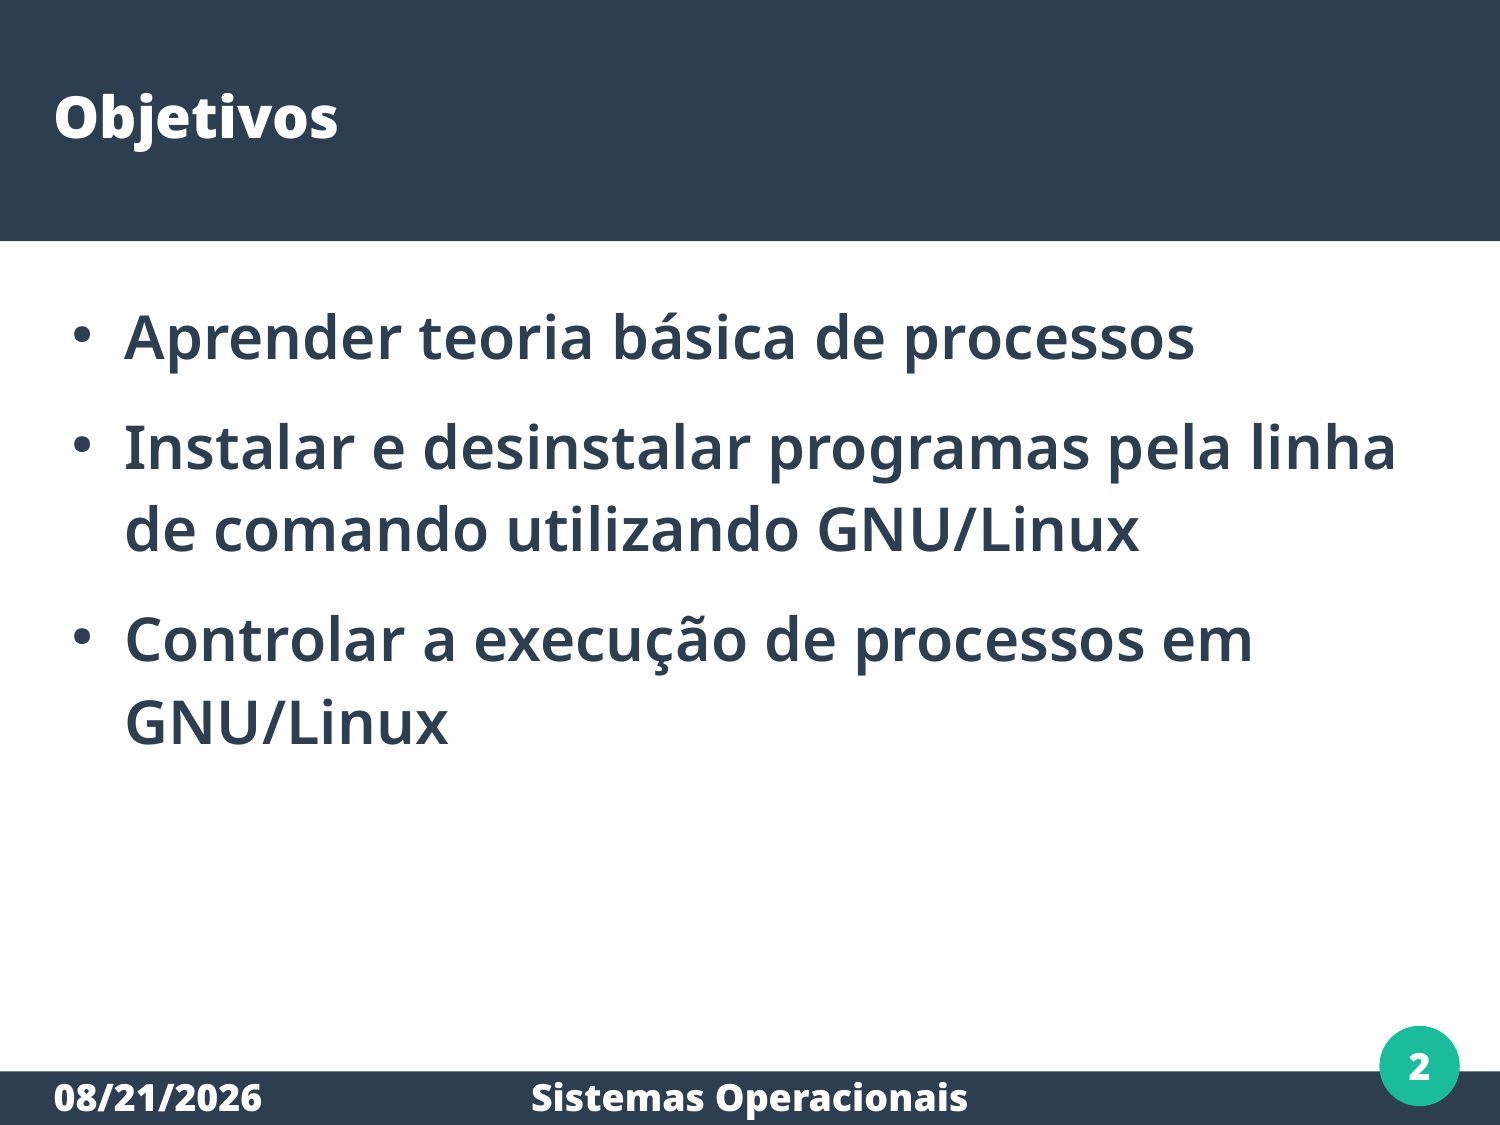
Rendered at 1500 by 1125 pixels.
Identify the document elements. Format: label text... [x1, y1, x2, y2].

list Aprender teoria básica de processos Instalar e desinstalar programas pela linha de comando utilizando GNU/Linux Controlar a execução de processos em GNU/Linux [53, 294, 1447, 1045]
title Objetivos [53, 44, 1447, 188]
